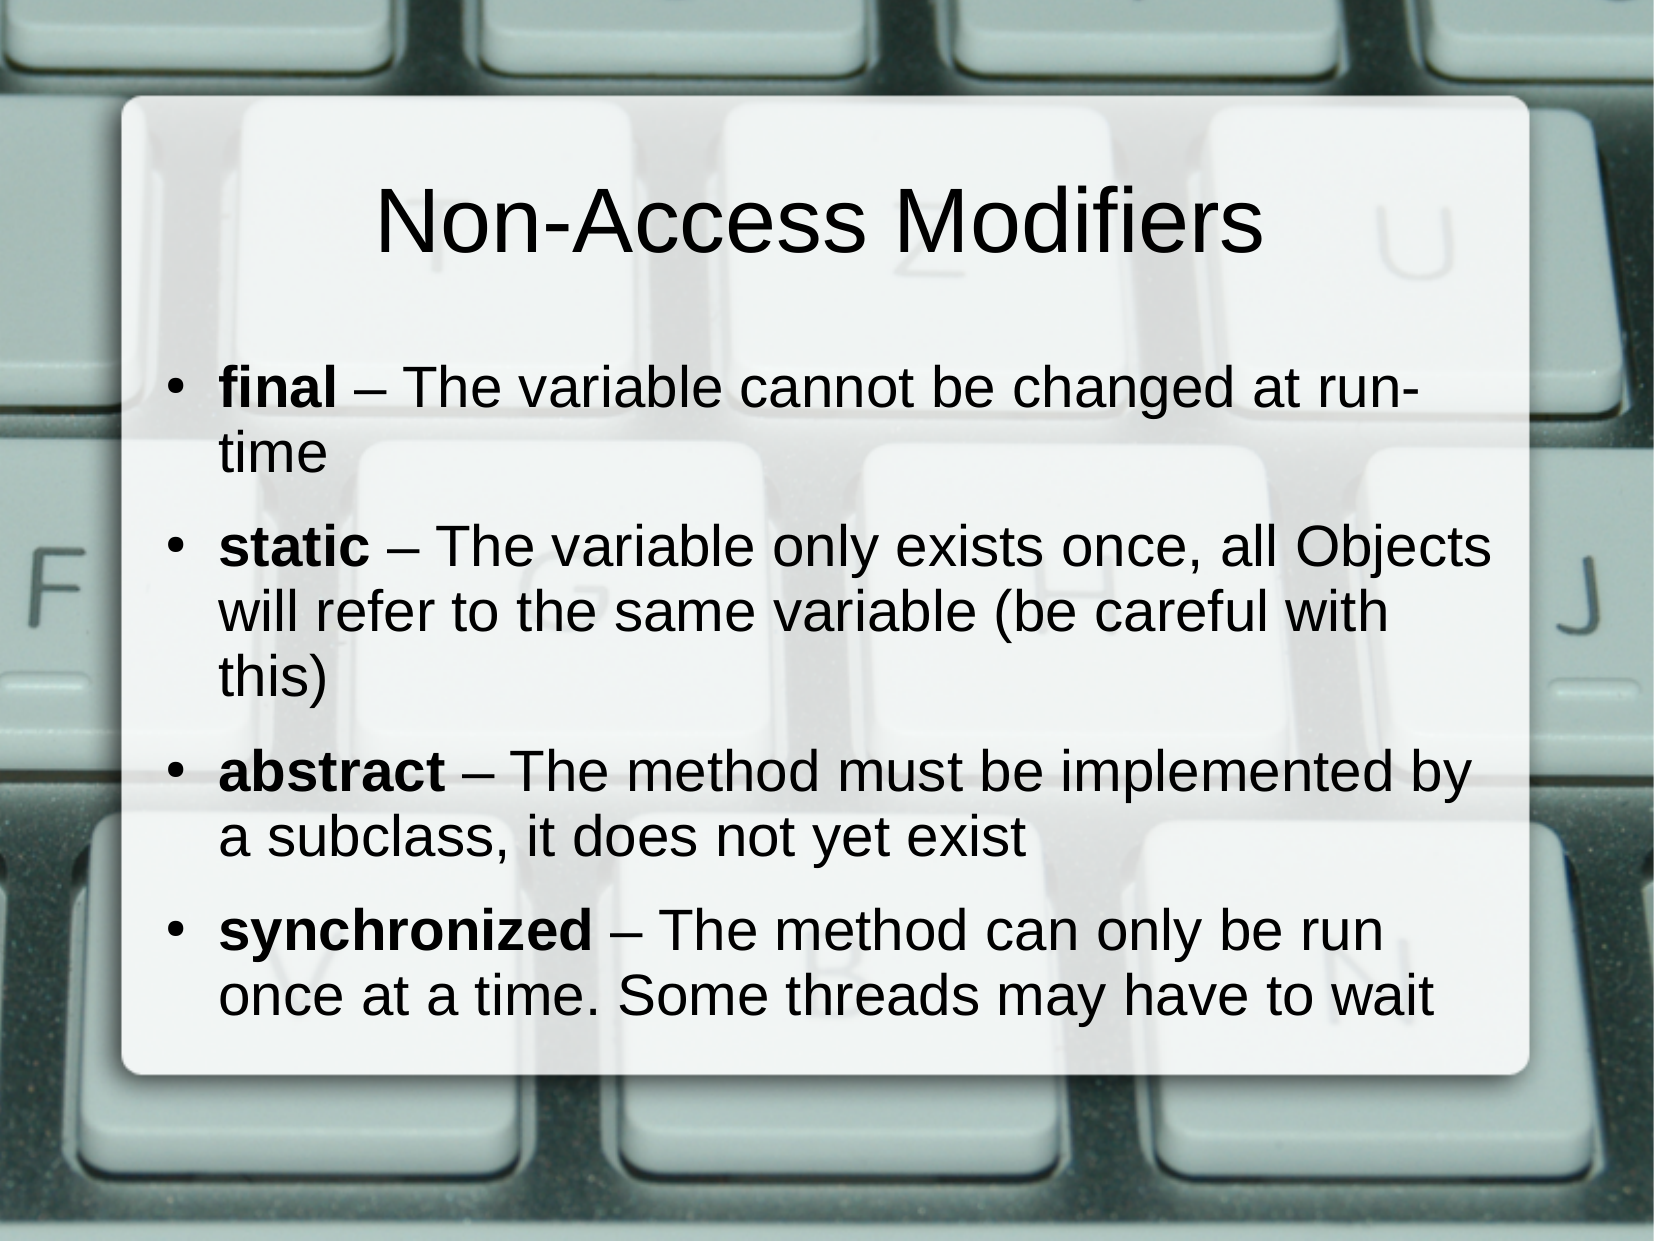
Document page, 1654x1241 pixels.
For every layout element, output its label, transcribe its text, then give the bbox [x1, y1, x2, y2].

list final – The variable cannot be changed at run-time static – The variable only exists once, all Objects will refer to the same variable (be careful with this) abstract – The method must be implemented by a subclass, it does not yet exist synchronized – The method can only be run once at a time. Some threads may have to wait [147, 354, 1506, 1063]
title Non-Access Modifiers [135, 117, 1506, 325]
picture [0, 0, 1654, 1241]
